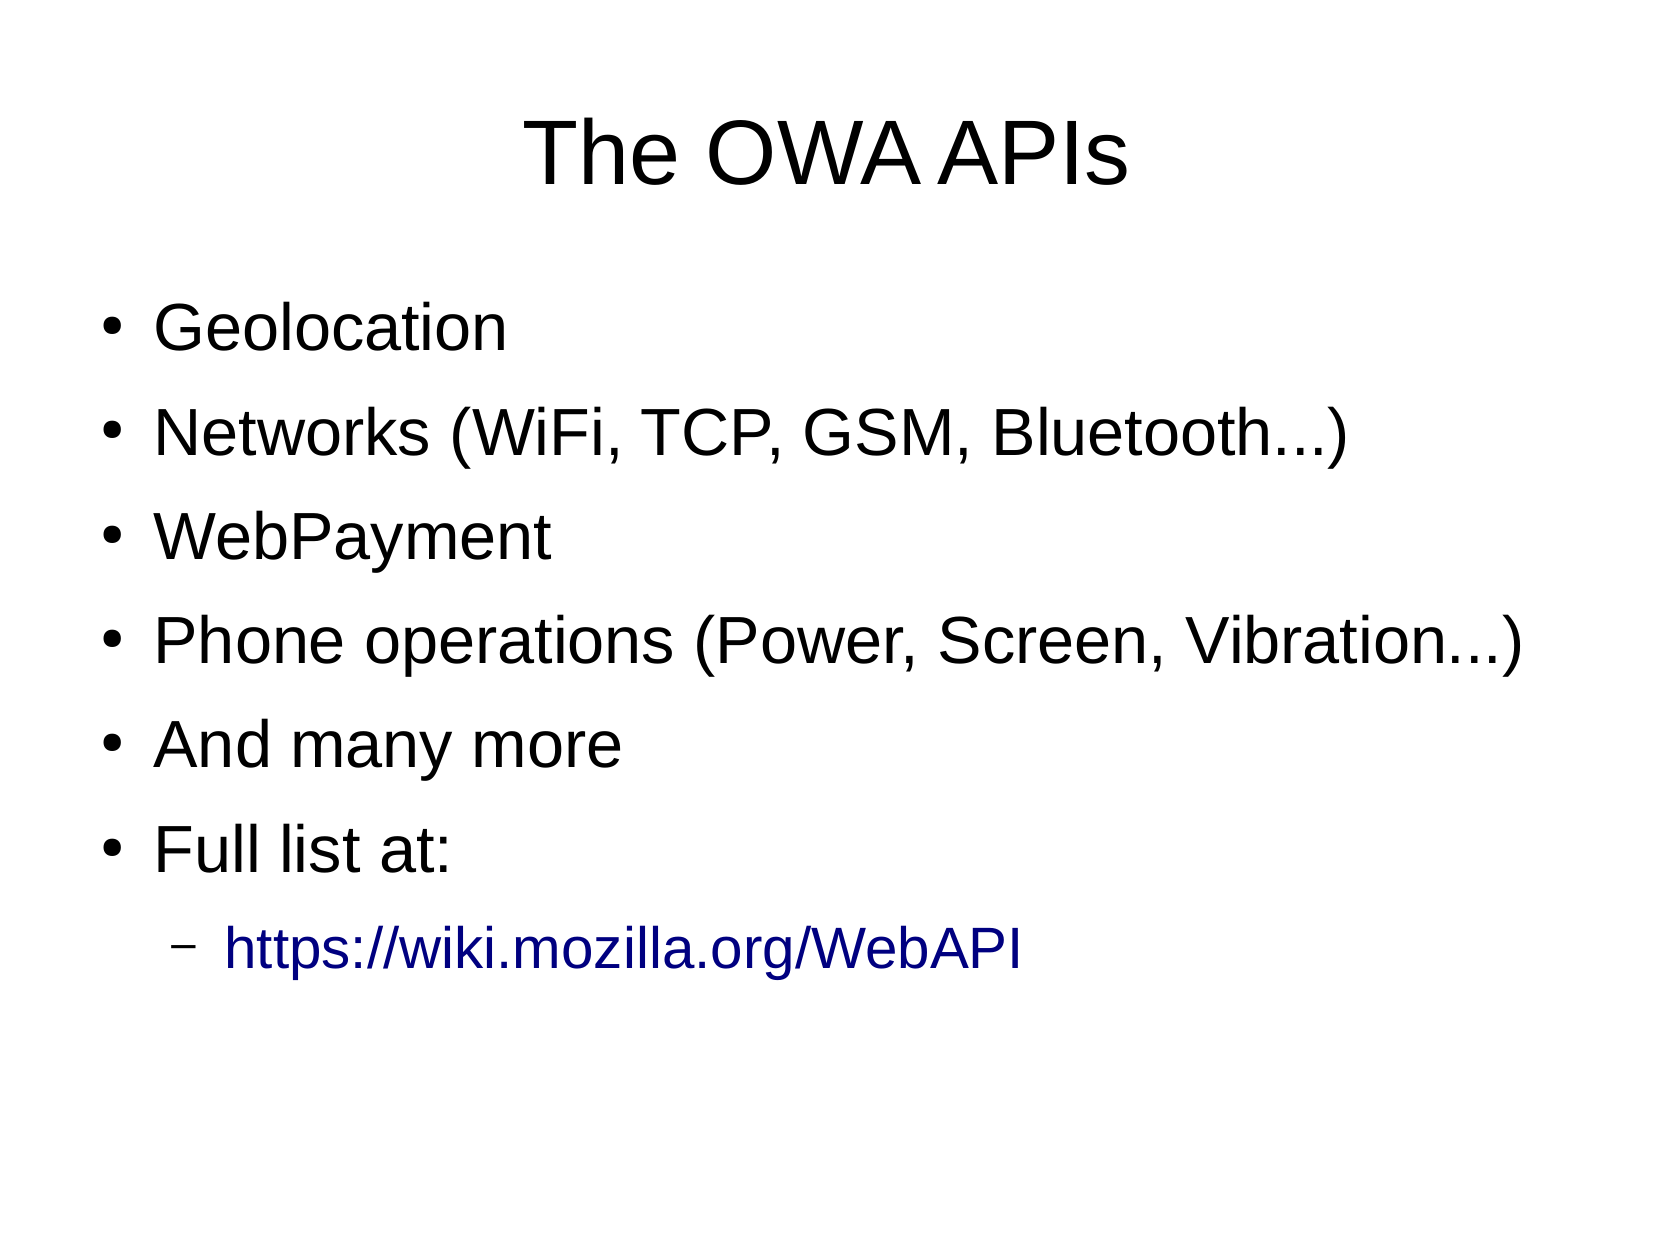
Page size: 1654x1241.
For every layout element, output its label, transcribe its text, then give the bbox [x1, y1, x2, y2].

title The OWA APIs [82, 49, 1571, 257]
list Geolocation Networks (WiFi, TCP, GSM, Bluetooth...) WebPayment Phone operations (Power, Screen, Vibration...) And many more Full list at: https://wiki.mozilla.org/WebAPI [82, 290, 1538, 1010]
